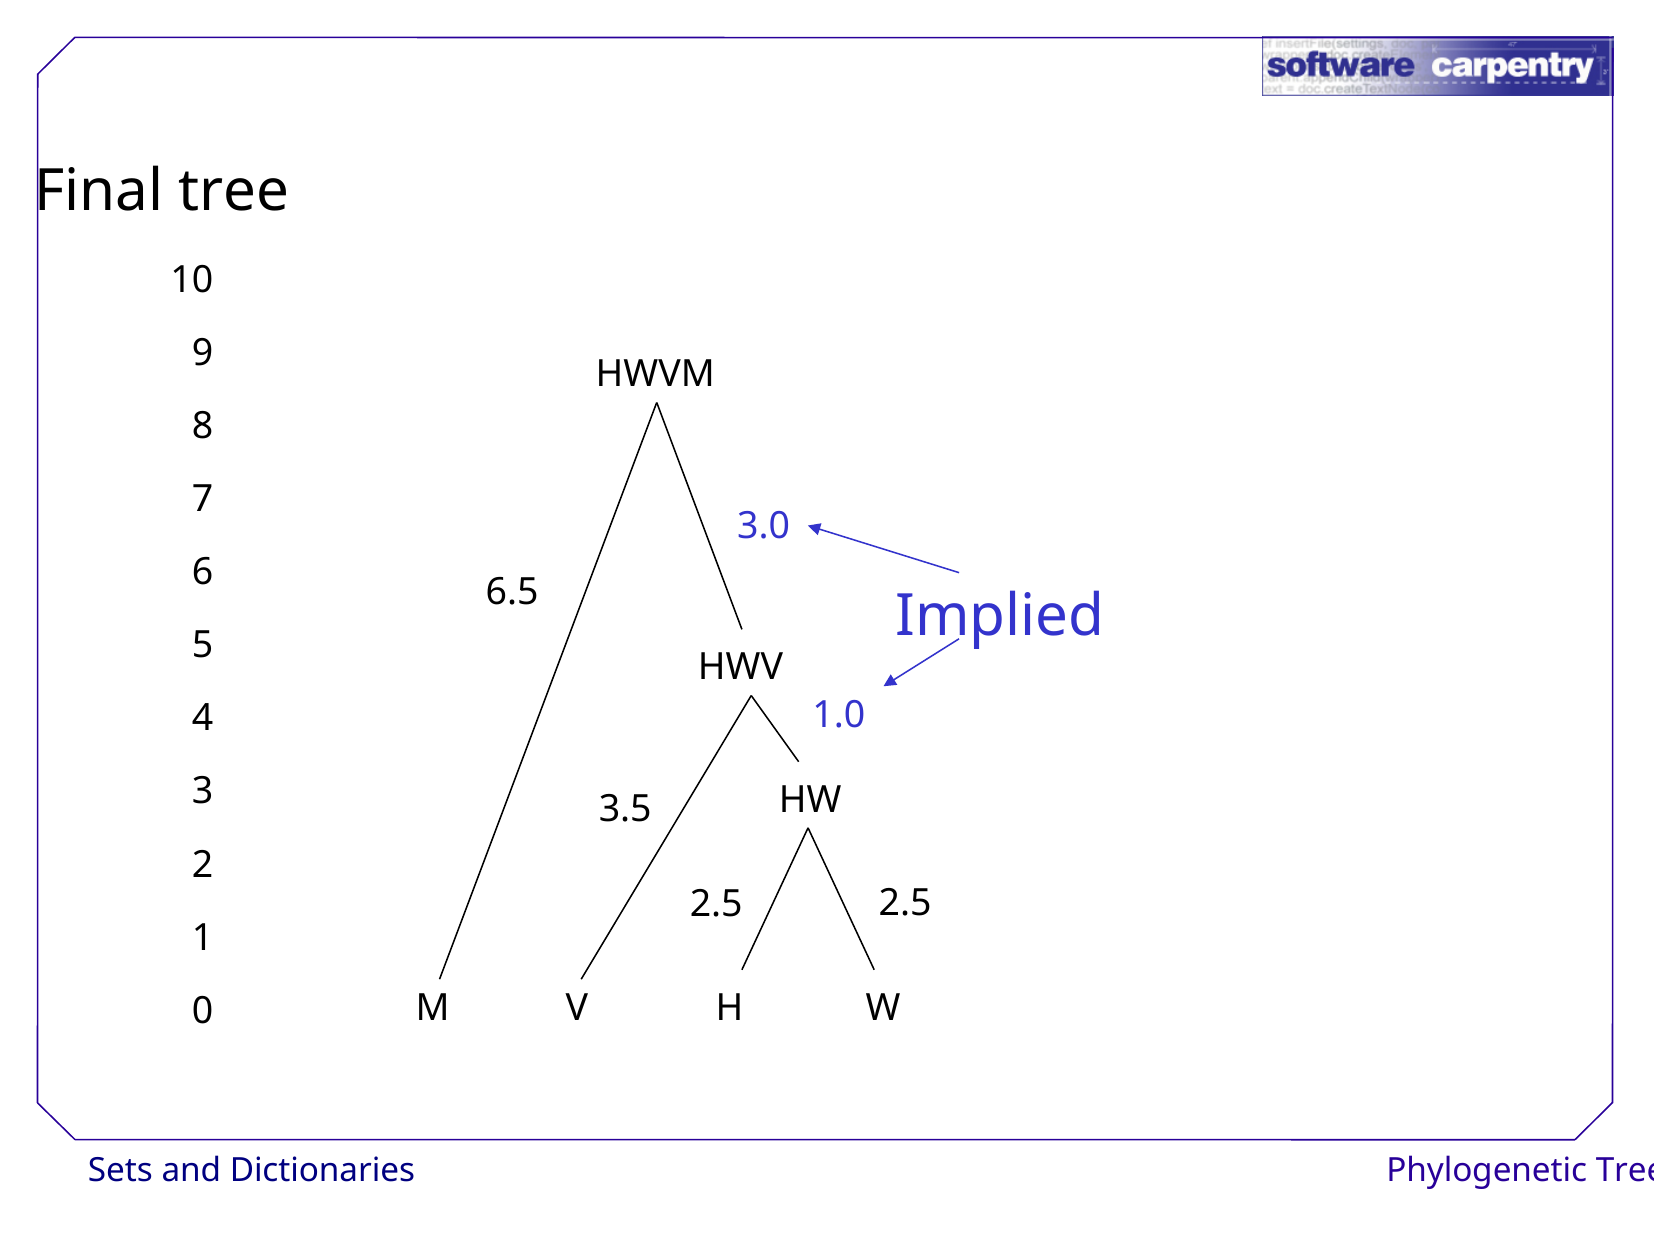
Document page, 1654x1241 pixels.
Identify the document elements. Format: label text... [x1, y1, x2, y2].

table_cell 8 [134, 398, 228, 471]
table_cell [247, 513, 316, 588]
table_cell [247, 362, 316, 437]
text_box M V H W [400, 979, 916, 1037]
table_cell [247, 588, 316, 664]
table_cell [247, 965, 316, 1041]
table_cell [247, 664, 316, 739]
table_cell [247, 890, 316, 965]
text_box 1.0 [797, 686, 881, 744]
text_box 3.0 [722, 497, 805, 555]
table_header 10 [134, 252, 228, 325]
text_box Implied [881, 534, 1270, 656]
text_box HW [764, 771, 857, 829]
text_box 3.5 [584, 780, 667, 838]
table_cell 6 [134, 544, 228, 617]
table_cell 5 [134, 617, 228, 690]
text_box 6.5 [470, 563, 554, 621]
table_cell [247, 437, 316, 513]
table_header [247, 286, 316, 362]
table_cell 9 [134, 325, 228, 398]
text_box 2.5 [674, 875, 758, 933]
table_cell 2 [134, 836, 228, 909]
text_box 2.5 [863, 874, 947, 932]
text_box HWVM [580, 345, 730, 403]
table_cell 4 [134, 690, 228, 763]
picture [1262, 36, 1614, 96]
text_box Final tree [19, 109, 455, 231]
table_cell 0 [134, 982, 228, 1055]
text_box HWV [683, 638, 799, 697]
table_cell 1 [134, 909, 228, 982]
table_cell 7 [134, 471, 228, 544]
table_cell [247, 814, 316, 890]
table_cell 3 [134, 763, 228, 836]
table_cell [247, 739, 316, 814]
